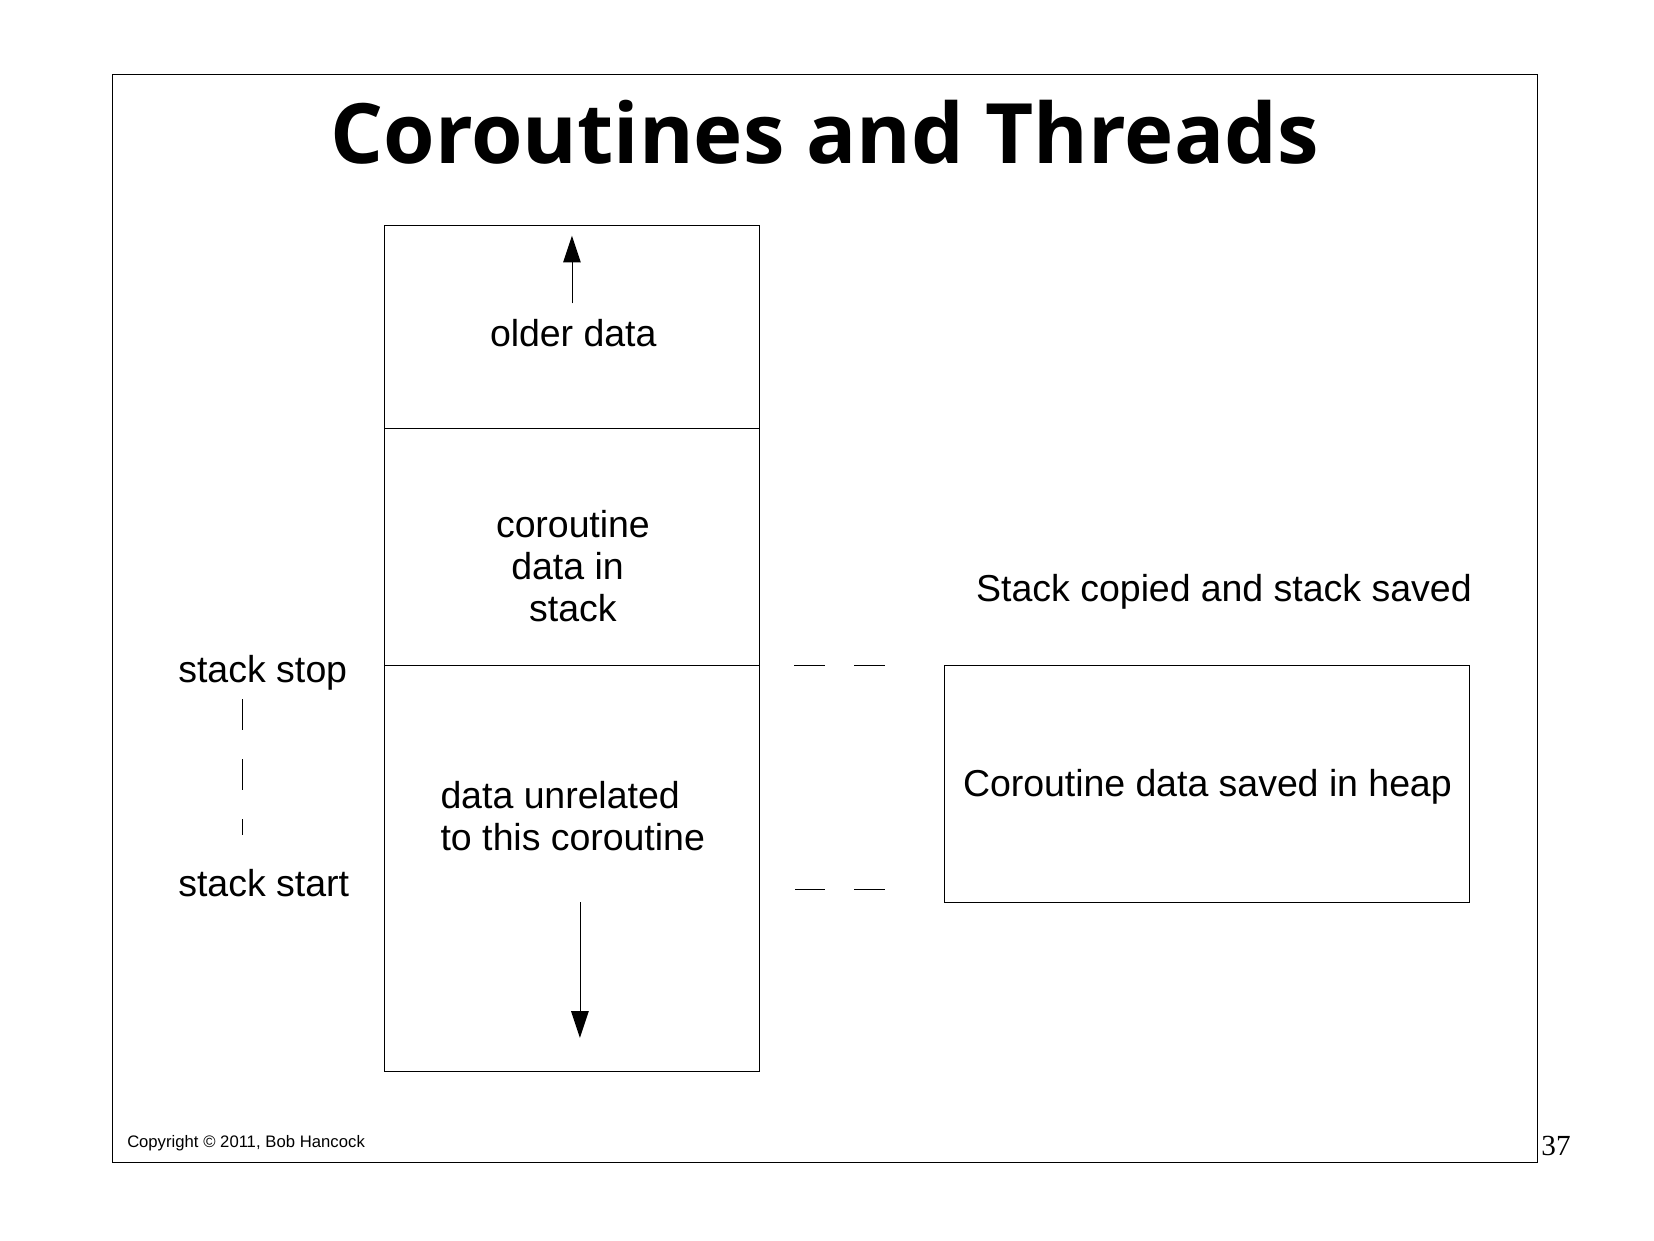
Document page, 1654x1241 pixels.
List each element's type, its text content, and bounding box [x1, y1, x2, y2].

title Coroutines and Threads [112, 75, 1538, 188]
text_box Stack copied and stack saved [961, 560, 1545, 618]
text_box coroutine data in stack [481, 495, 665, 637]
text_box stack stop [163, 641, 363, 699]
text_box data unrelated to this coroutine [425, 766, 720, 866]
text_box older data [475, 305, 672, 363]
text_box Coroutine data saved in heap [944, 665, 1470, 903]
text_box stack start [163, 854, 365, 912]
text_box Copyright © 2011, Bob Hancock [112, 1125, 381, 1159]
